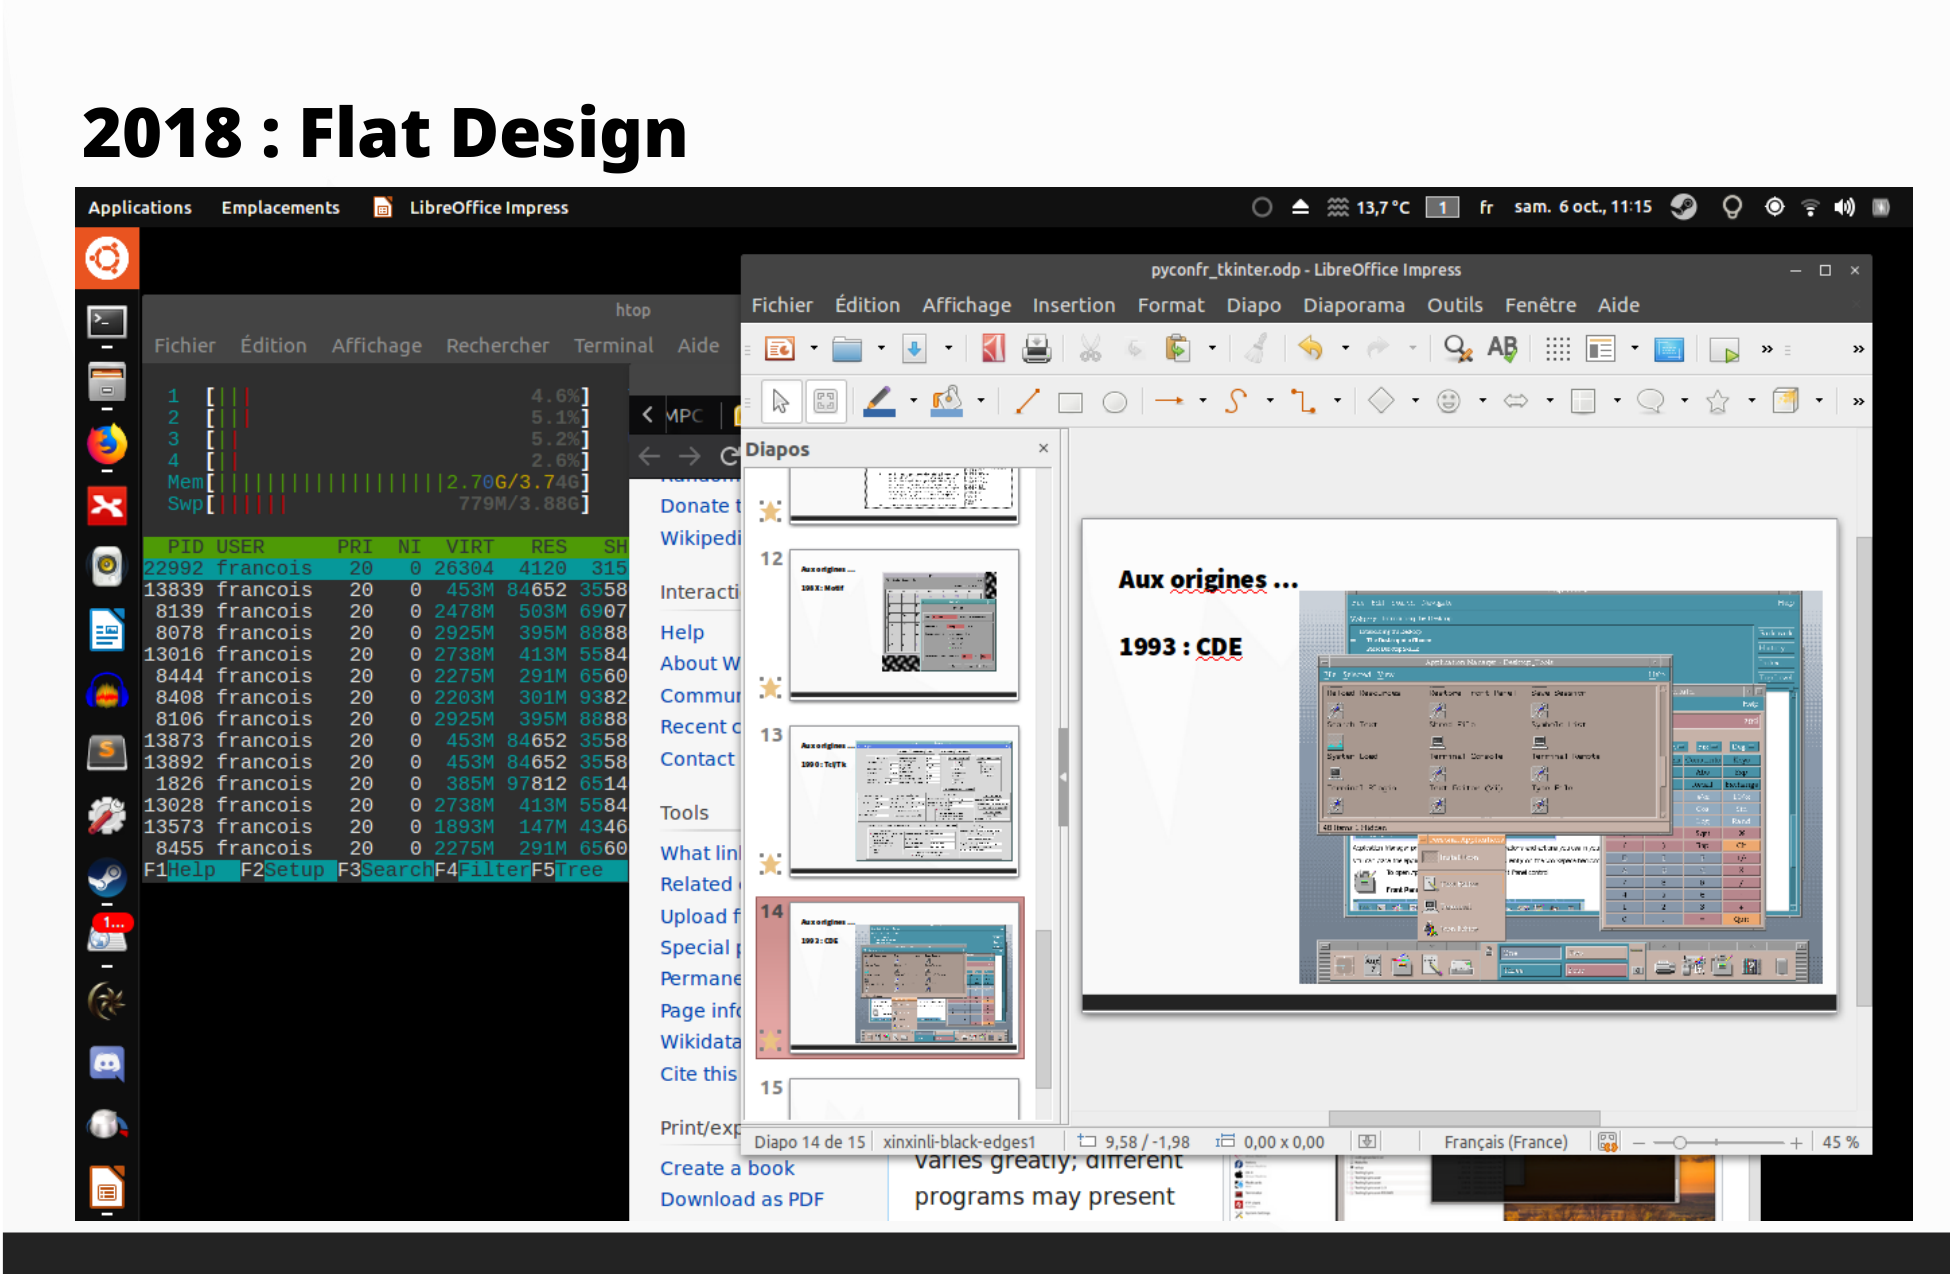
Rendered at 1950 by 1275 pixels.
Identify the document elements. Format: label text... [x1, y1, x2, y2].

picture [2, 0, 1950, 1275]
title 2018 : Flat Design [82, 24, 1838, 187]
